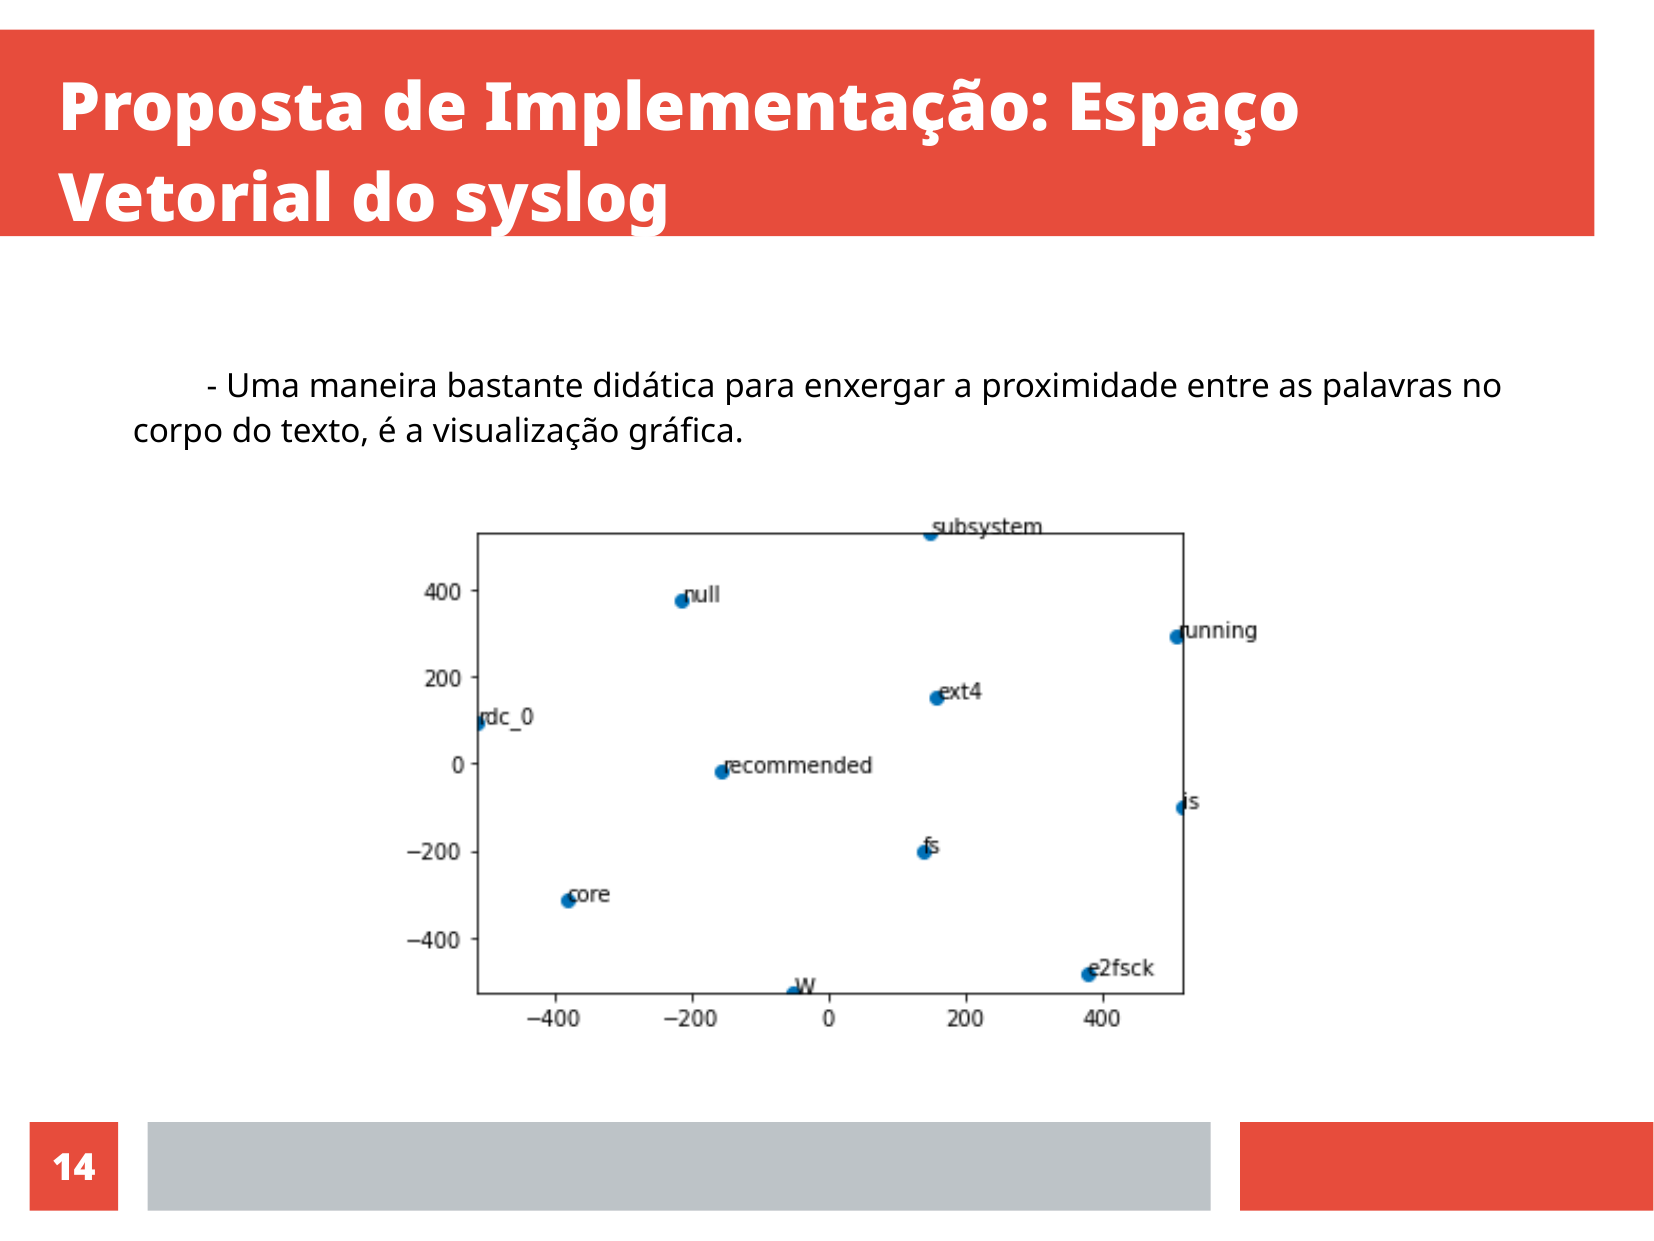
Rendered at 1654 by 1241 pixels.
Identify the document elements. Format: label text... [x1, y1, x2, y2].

text_box - Uma maneira bastante didática para enxergar a proximidade entre as palavras no corpo do texto, é a visualização gráfica. [118, 354, 1536, 761]
title Proposta de Implementação: Espaço Vetorial do syslog [59, 59, 1595, 207]
picture [391, 513, 1263, 1034]
